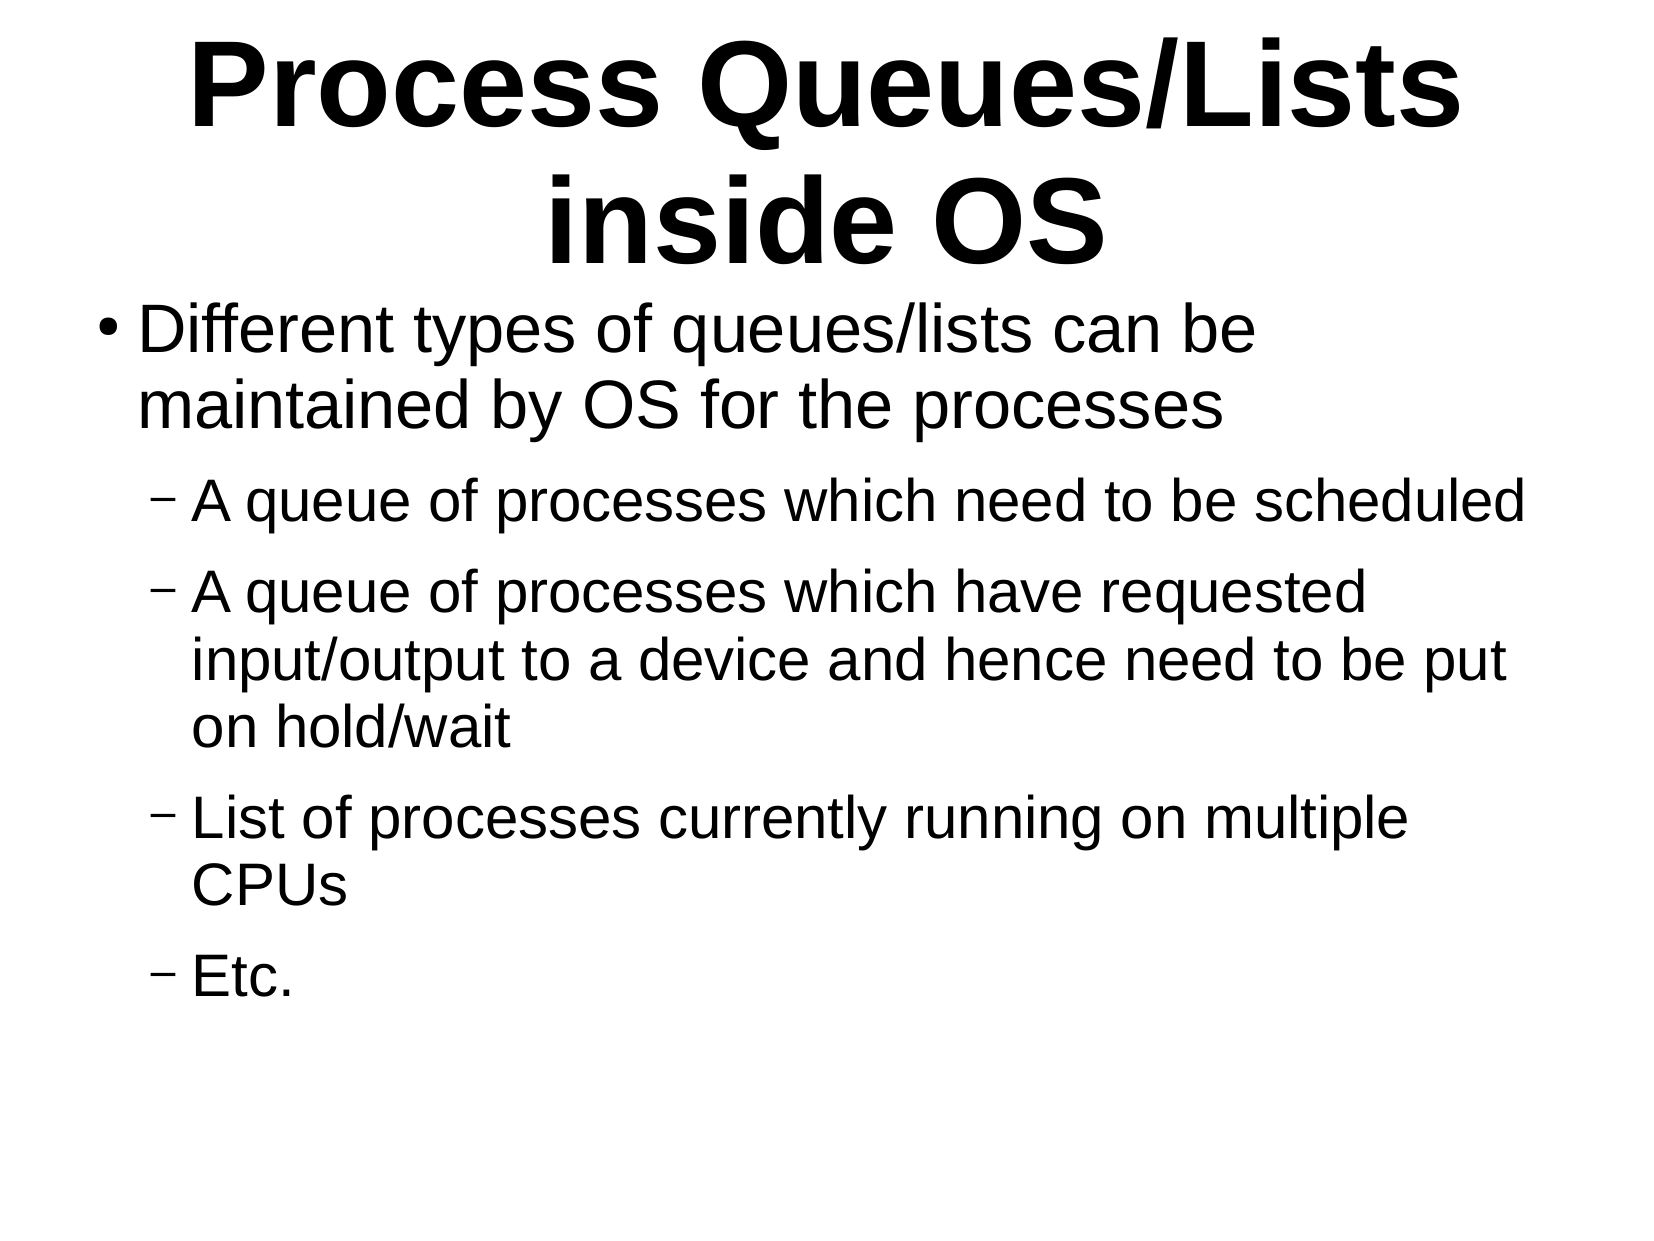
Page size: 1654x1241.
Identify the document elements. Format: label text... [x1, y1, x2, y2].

title Process Queues/Lists inside OS [82, 16, 1571, 290]
list Different types of queues/lists can be maintained by OS for the processes A queue of processes which need to be scheduled A queue of processes which have requested input/output to a device and hence need to be put on hold/wait List of processes currently running on multiple CPUs Etc. [82, 290, 1571, 1010]
